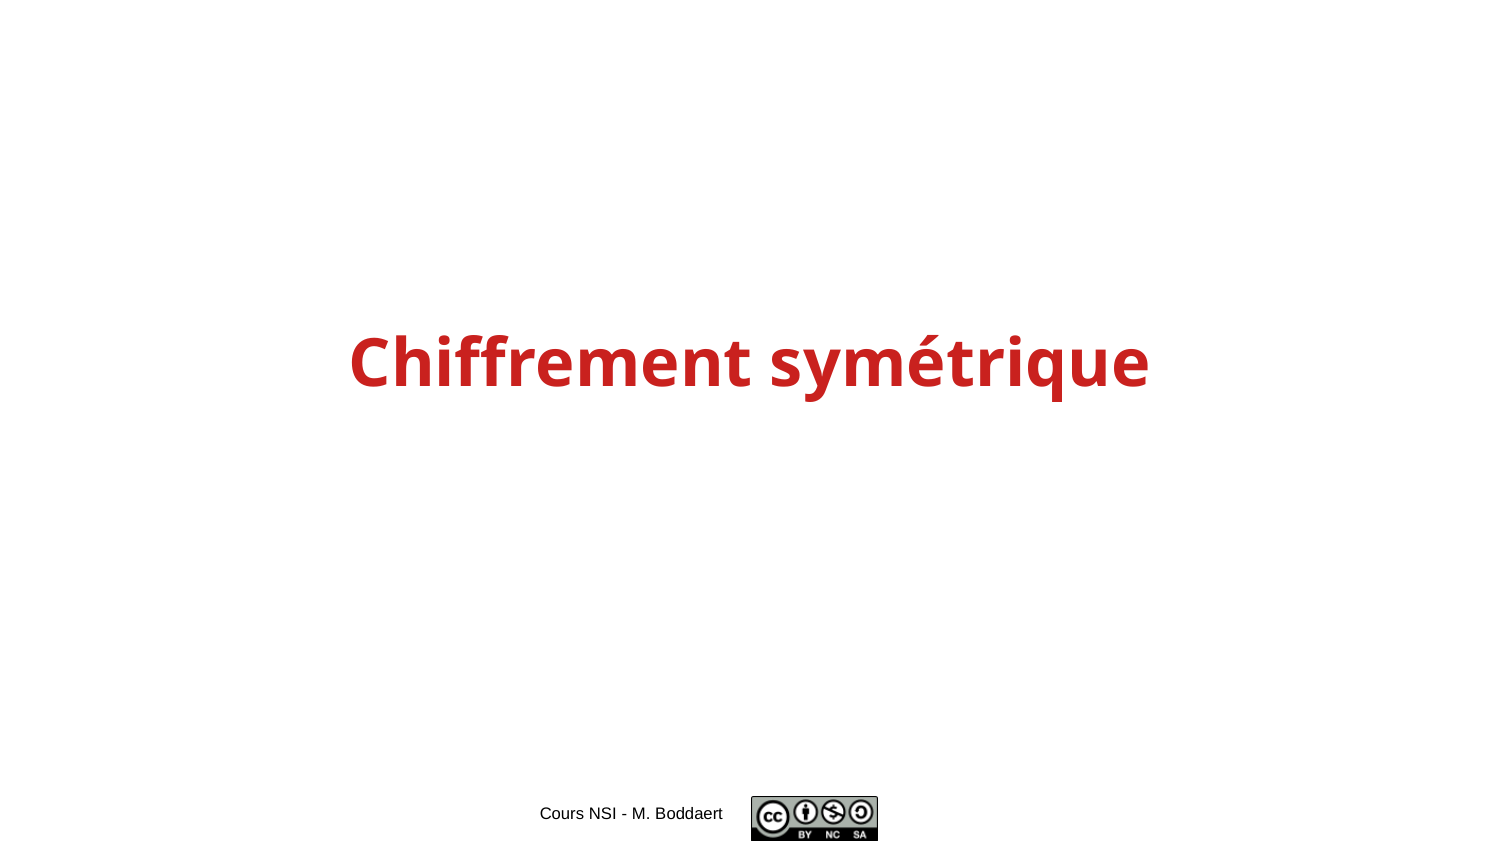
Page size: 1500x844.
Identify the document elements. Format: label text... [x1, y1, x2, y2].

picture [751, 796, 878, 841]
subtitle Chiffrement symétrique [75, 33, 1425, 687]
